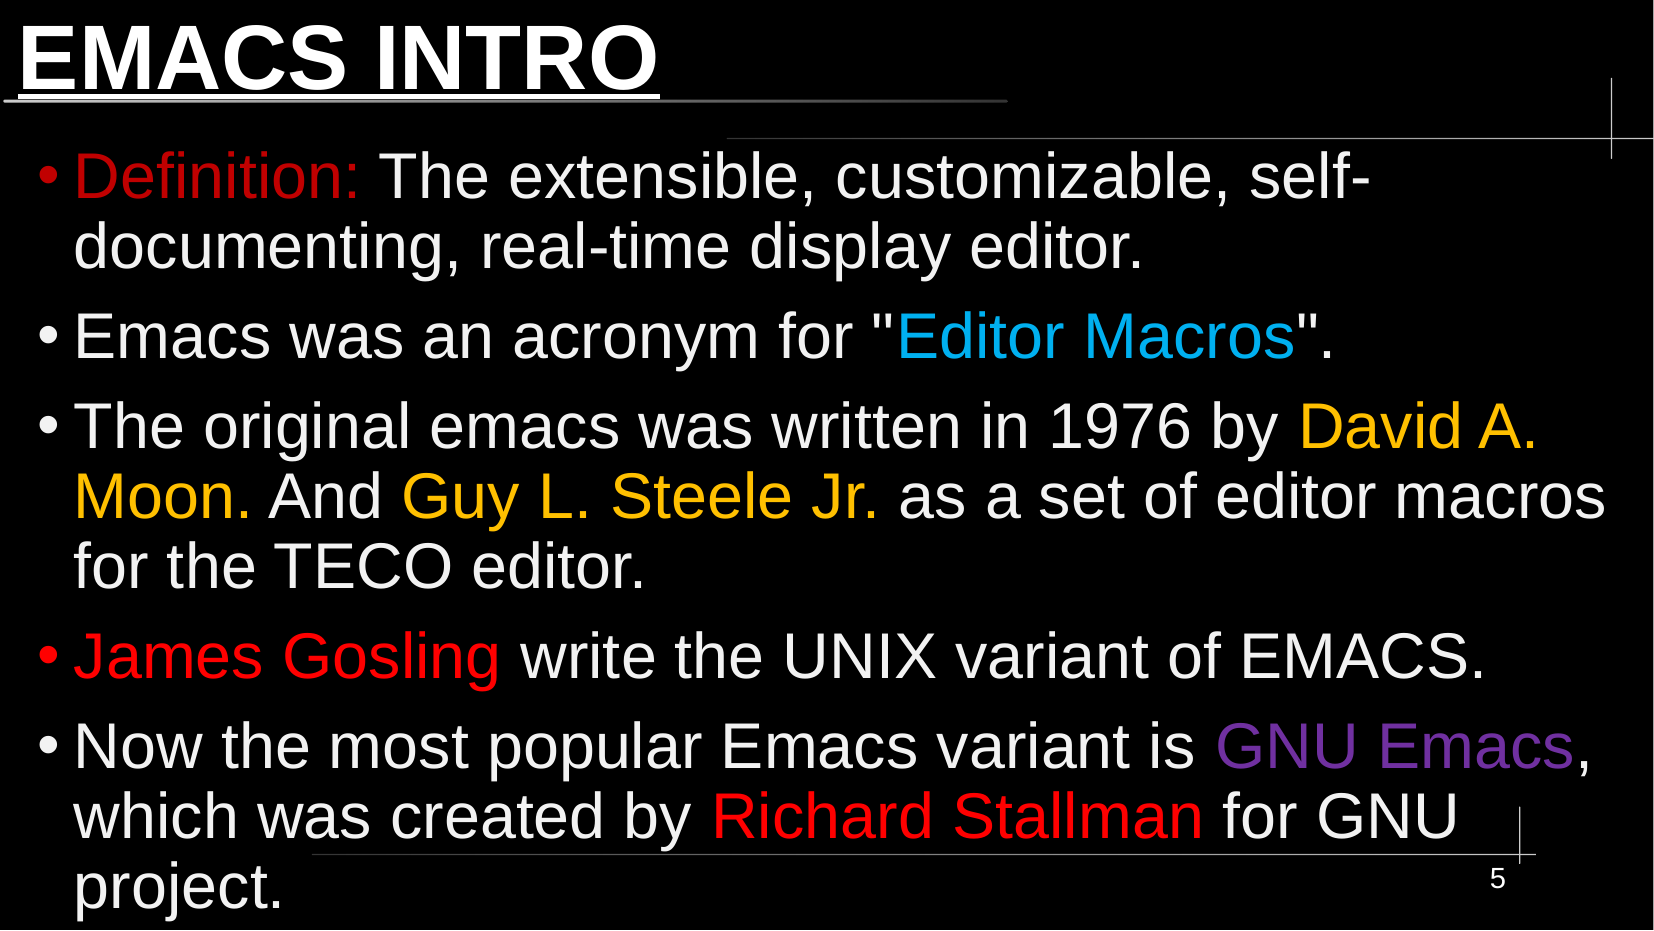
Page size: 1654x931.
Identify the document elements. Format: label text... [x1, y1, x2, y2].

title EMACS INTRO [17, 12, 1416, 107]
list Definition: The extensible, customizable, self-documenting, real-time display editor. Emacs was an acronym for "Editor Macros". The original emacs was written in 1976 by David A. Moon. And Guy L. Steele Jr. as a set of editor macros for the TECO editor. James Gosling write the UNIX variant of EMACS. Now the most popular Emacs variant is GNU Emacs, which was created by Richard Stallman for GNU project. [37, 143, 1648, 931]
